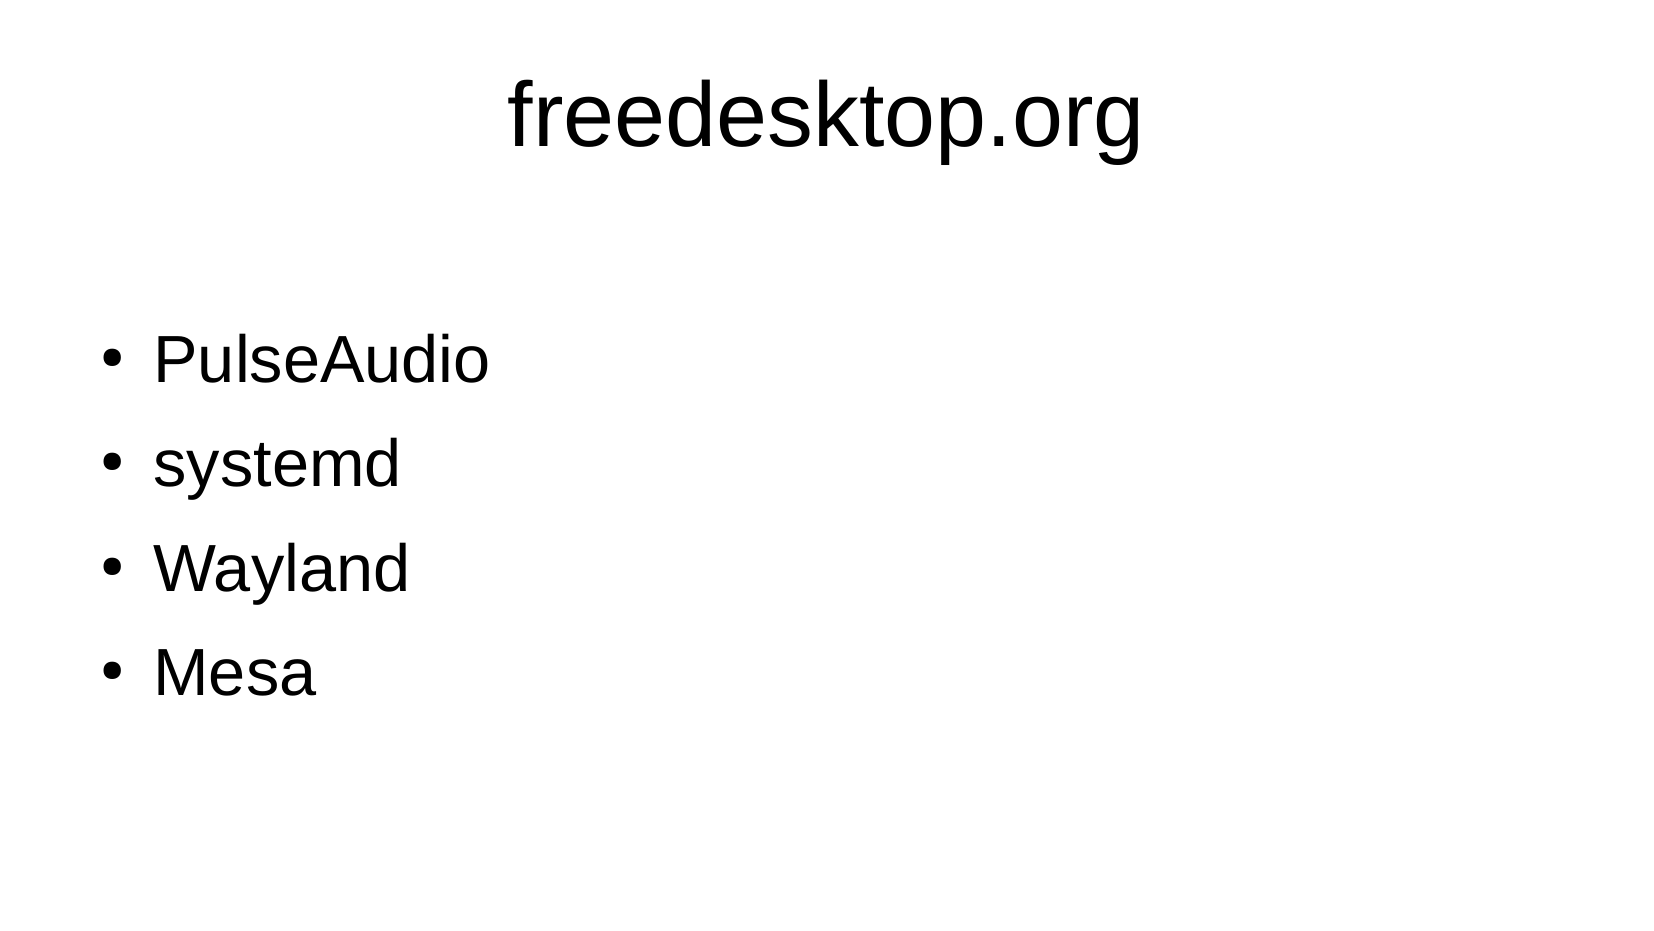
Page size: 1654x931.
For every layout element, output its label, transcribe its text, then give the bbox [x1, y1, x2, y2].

title freedesktop.org [82, 37, 1571, 193]
list PulseAudio systemd Wayland Mesa [82, 217, 1571, 758]
